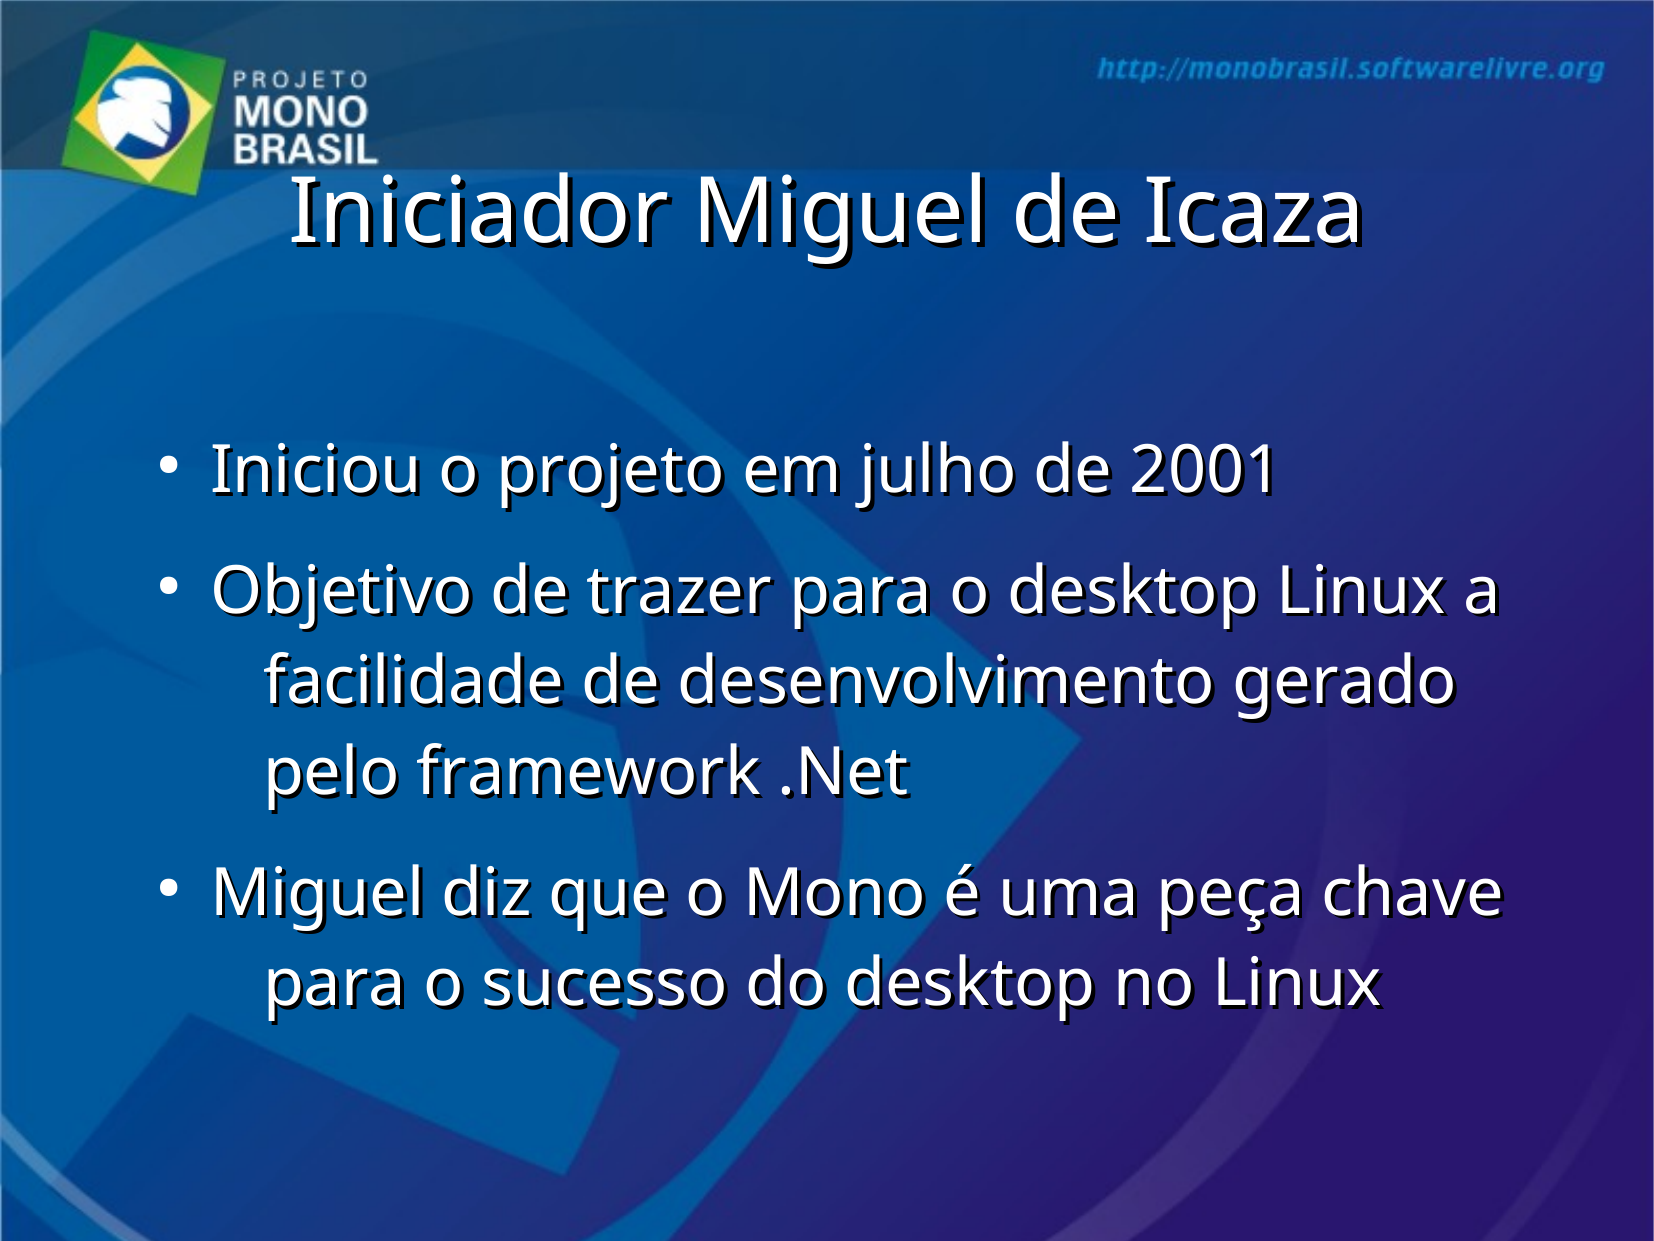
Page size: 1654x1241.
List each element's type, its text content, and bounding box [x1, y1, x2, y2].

list Iniciou o projeto em julho de 2001 Objetivo de trazer para o desktop Linux a facilidade de desenvolvimento gerado pelo framework .Net Miguel diz que o Mono é uma peça chave para o sucesso do desktop no Linux [121, 421, 1534, 1203]
picture [0, 0, 1654, 1241]
title Iniciador Miguel de Icaza [121, 103, 1534, 311]
